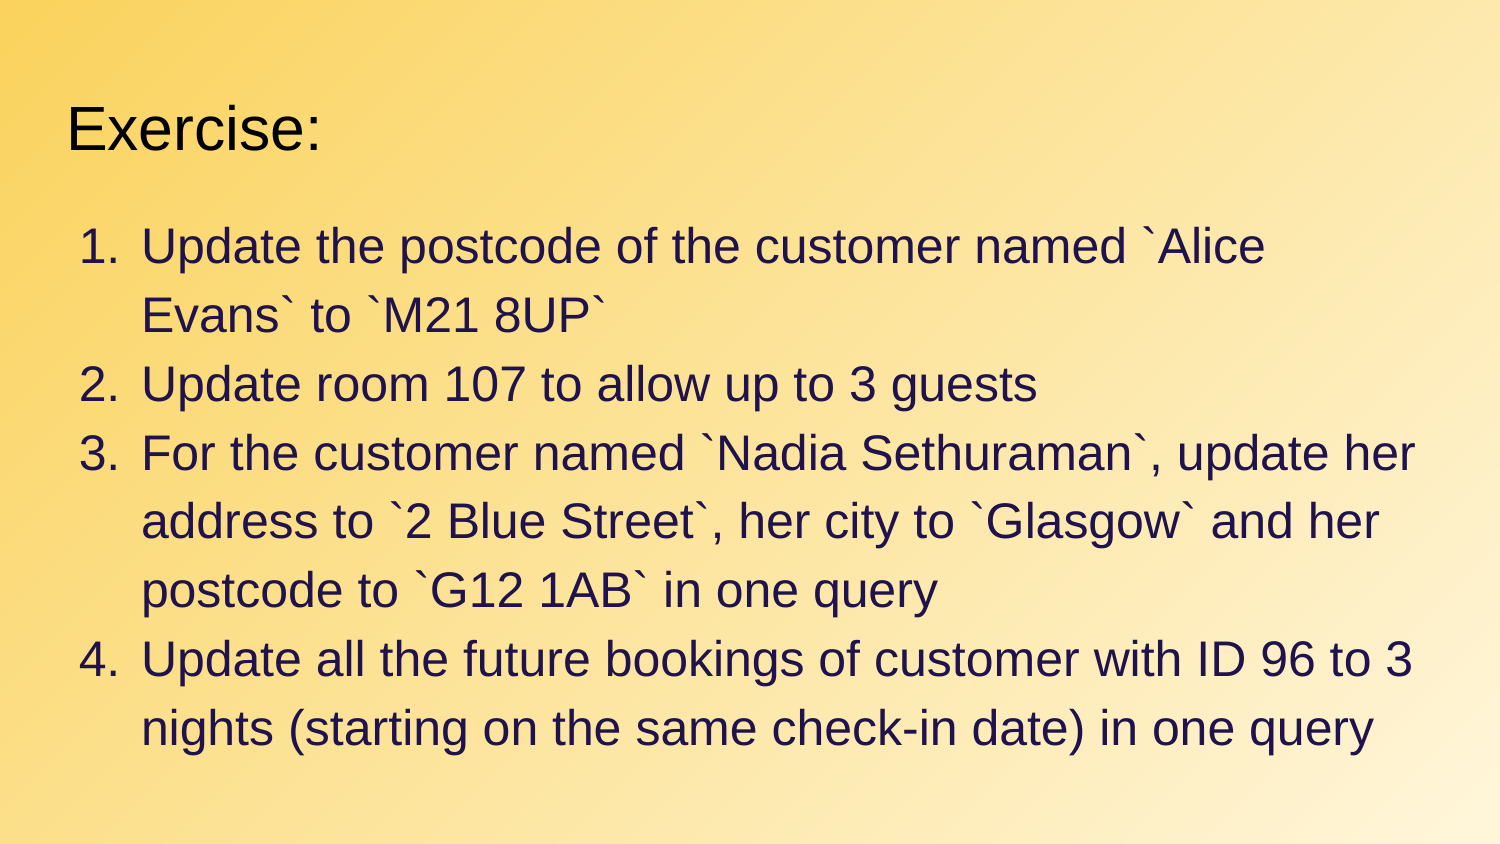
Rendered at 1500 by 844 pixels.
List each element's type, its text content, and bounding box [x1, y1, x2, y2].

list Update the postcode of the customer named `Alice Evans` to `M21 8UP` Update room 107 to allow up to 3 guests For the customer named `Nadia Sethuraman`, update her address to `2 Blue Street`, her city to `Glasgow` and her postcode to `G12 1AB` in one query Update all the future bookings of customer with ID 96 to 3 nights (starting on the same check-in date) in one query [51, 189, 1449, 750]
title Exercise: [51, 72, 1449, 167]
